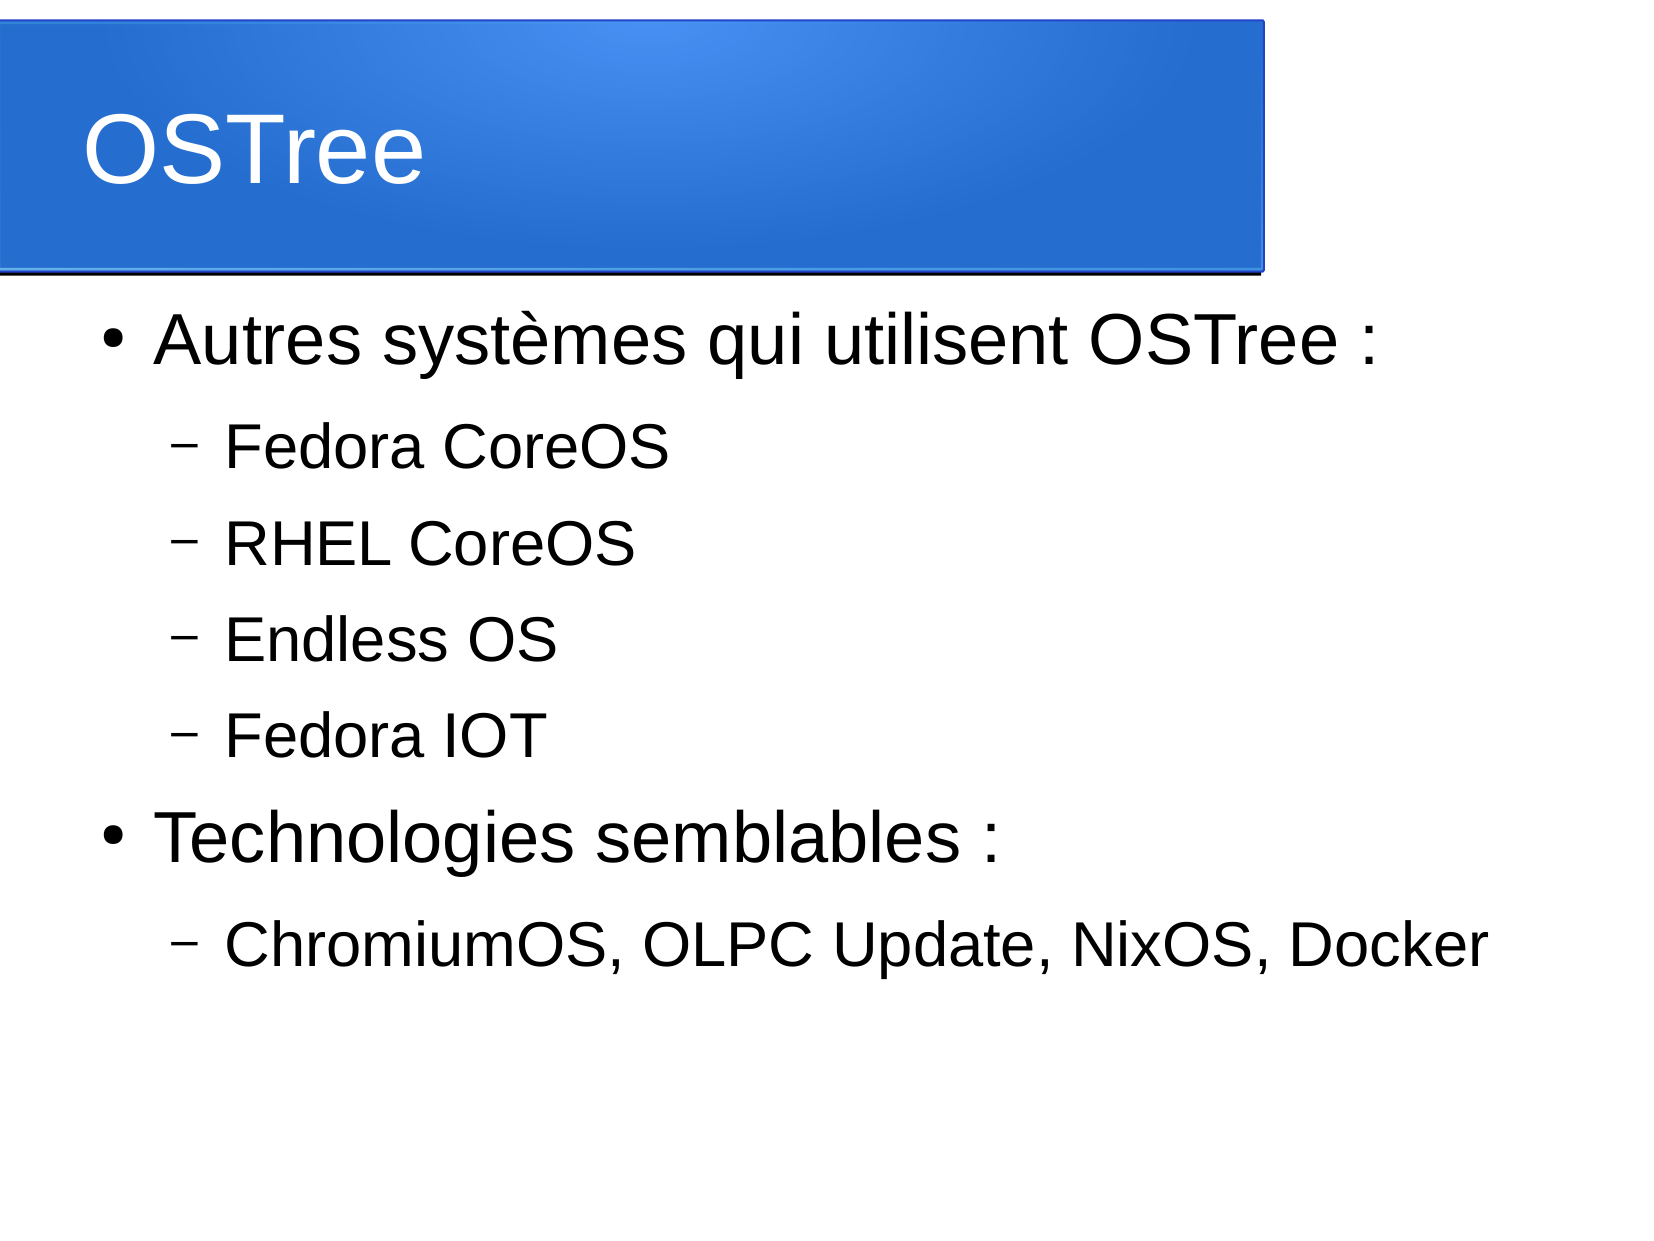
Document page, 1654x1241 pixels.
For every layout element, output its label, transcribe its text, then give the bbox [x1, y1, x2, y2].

list Autres systèmes qui utilisent OSTree : Fedora CoreOS RHEL CoreOS Endless OS Fedora IOT Technologies semblables : ChromiumOS, OLPC Update, NixOS, Docker [82, 299, 1571, 1019]
title OSTree [82, 47, 1235, 252]
